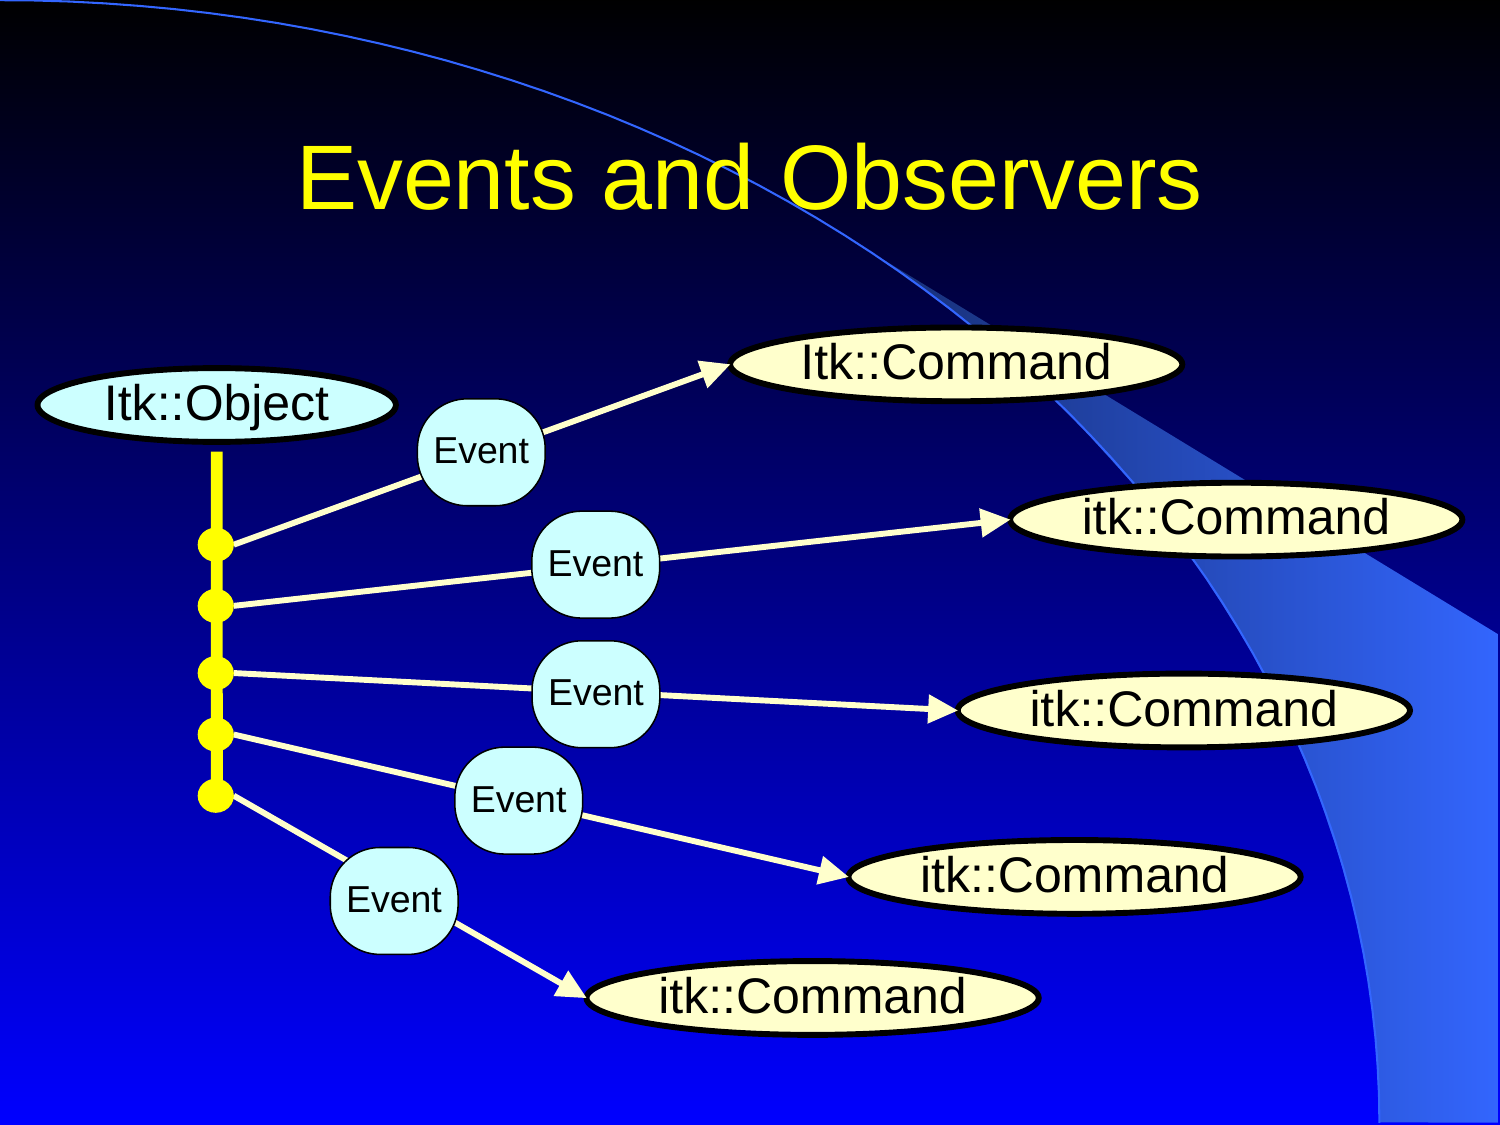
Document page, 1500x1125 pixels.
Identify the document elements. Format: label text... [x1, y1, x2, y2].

text_box Event [532, 640, 660, 748]
text_box [197, 655, 234, 691]
text_box Event [531, 511, 660, 619]
text_box itk::Command [957, 673, 1411, 748]
text_box Itk::Object [37, 368, 396, 442]
text_box Itk::Command [730, 327, 1183, 402]
text_box [197, 588, 234, 623]
text_box [197, 717, 234, 752]
title Events and Observers [112, 87, 1388, 276]
text_box Event [417, 398, 546, 506]
text_box itk::Command [1010, 482, 1463, 557]
text_box Event [454, 747, 583, 855]
text_box [197, 778, 234, 813]
text_box Event [330, 847, 459, 955]
text_box itk::Command [848, 840, 1301, 914]
text_box itk::Command [586, 961, 1039, 1035]
text_box [197, 527, 234, 562]
